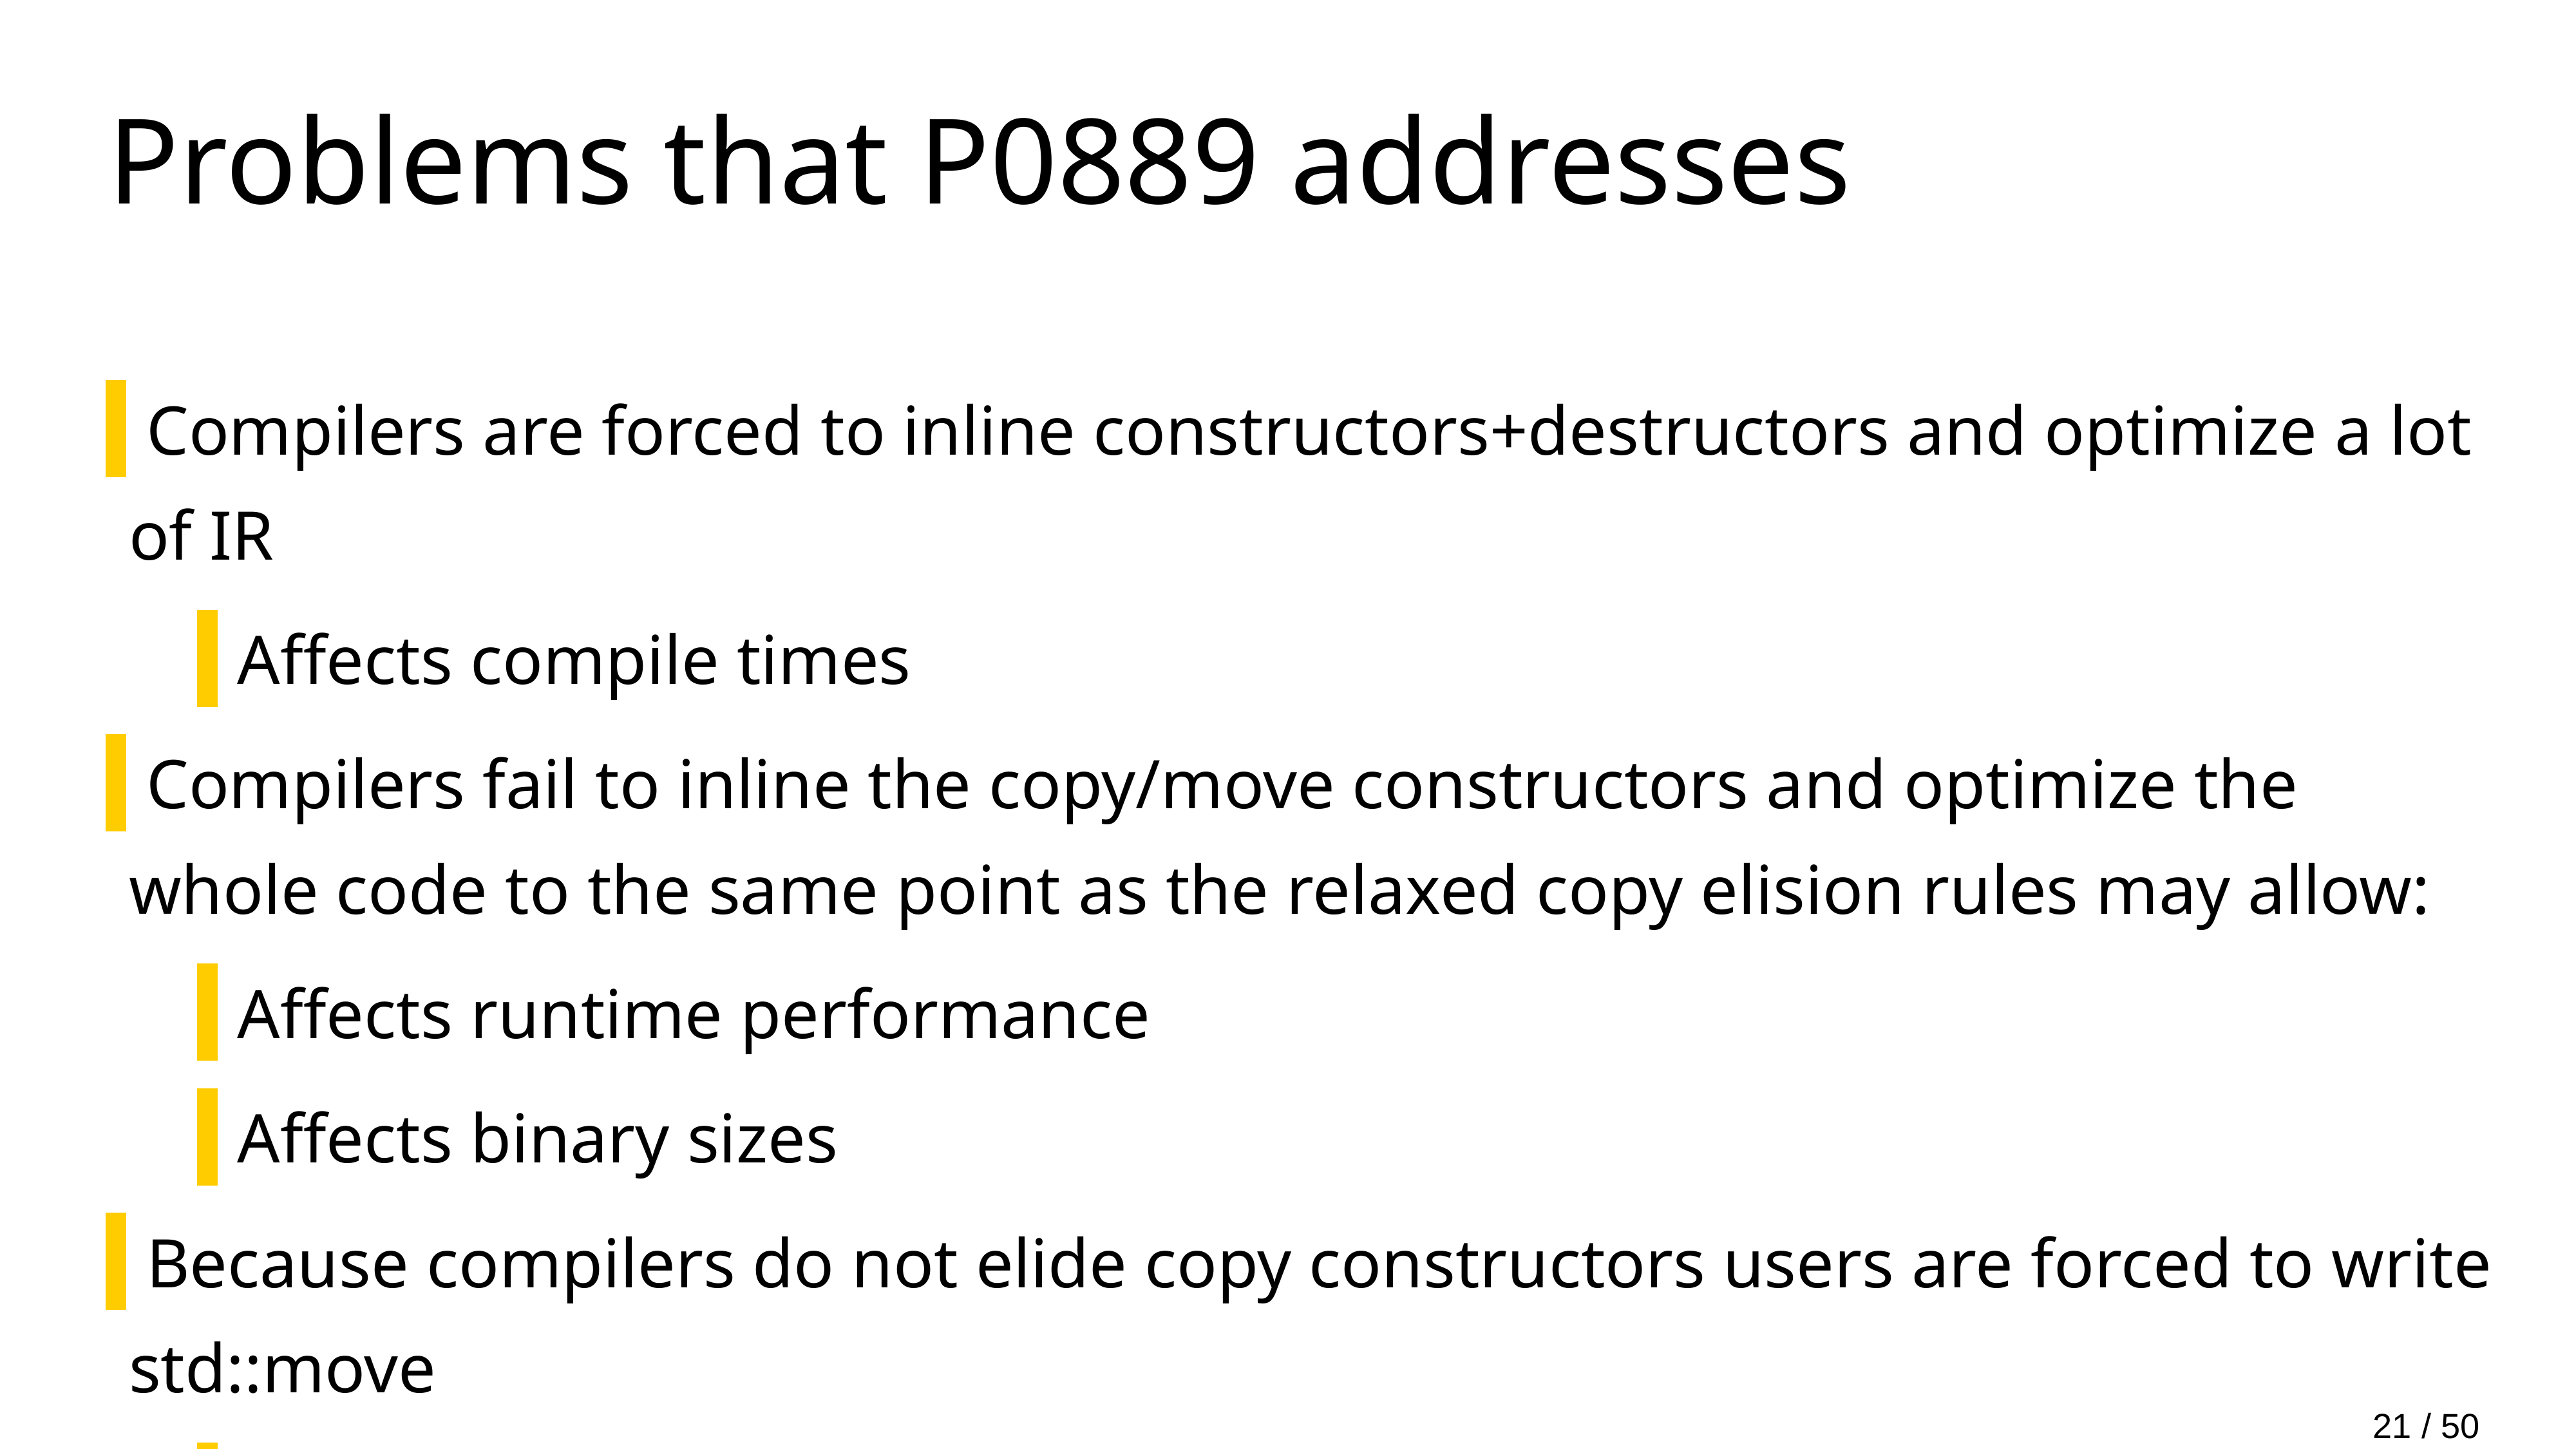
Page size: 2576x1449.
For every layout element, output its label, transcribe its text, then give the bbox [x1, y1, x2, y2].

text_box Compilers are forced to inline constructors+destructors and optimize a lot of IR Affects compile times Compilers fail to inline the copy/move constructors and optimize the whole code to the same point as the relaxed copy elision rules may allow: Affects runtime performance Affects binary sizes Because compilers do not elide copy constructors users are forced to write std::move Rules for writing (or not writing) std::move are tricky Affects language usage simplicity and teach-ability [96, 364, 2512, 1419]
picture [197, 1443, 218, 1449]
title Problems that P0889 addresses [108, 80, 2468, 242]
text_box <number> / 50 [2363, 1402, 2576, 1449]
